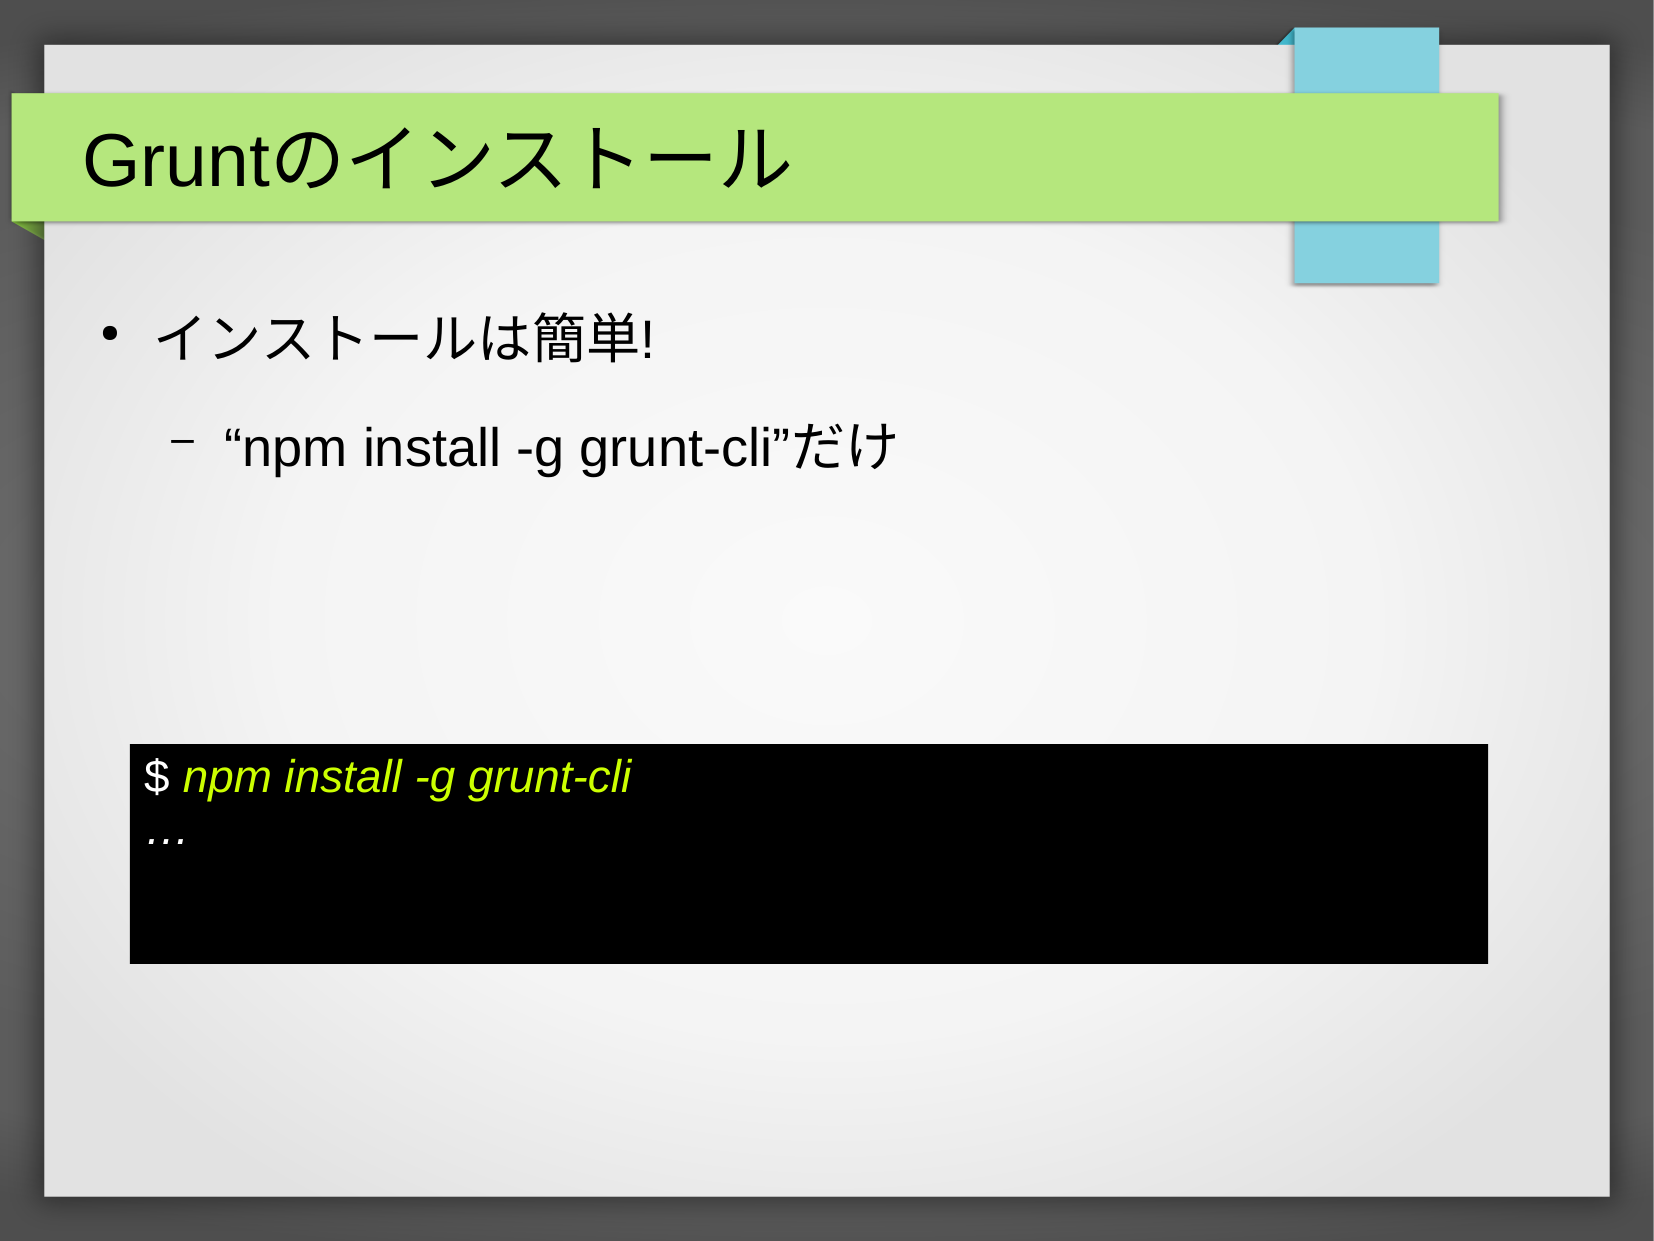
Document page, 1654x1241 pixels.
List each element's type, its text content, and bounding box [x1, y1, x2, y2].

text_box $ npm install -g grunt-cli … [129, 744, 1489, 964]
title Gruntのインストール [82, 94, 1264, 213]
list インストールは簡単! “npm install -g grunt-cli”だけ [82, 295, 1571, 1015]
picture [0, 0, 1654, 1241]
